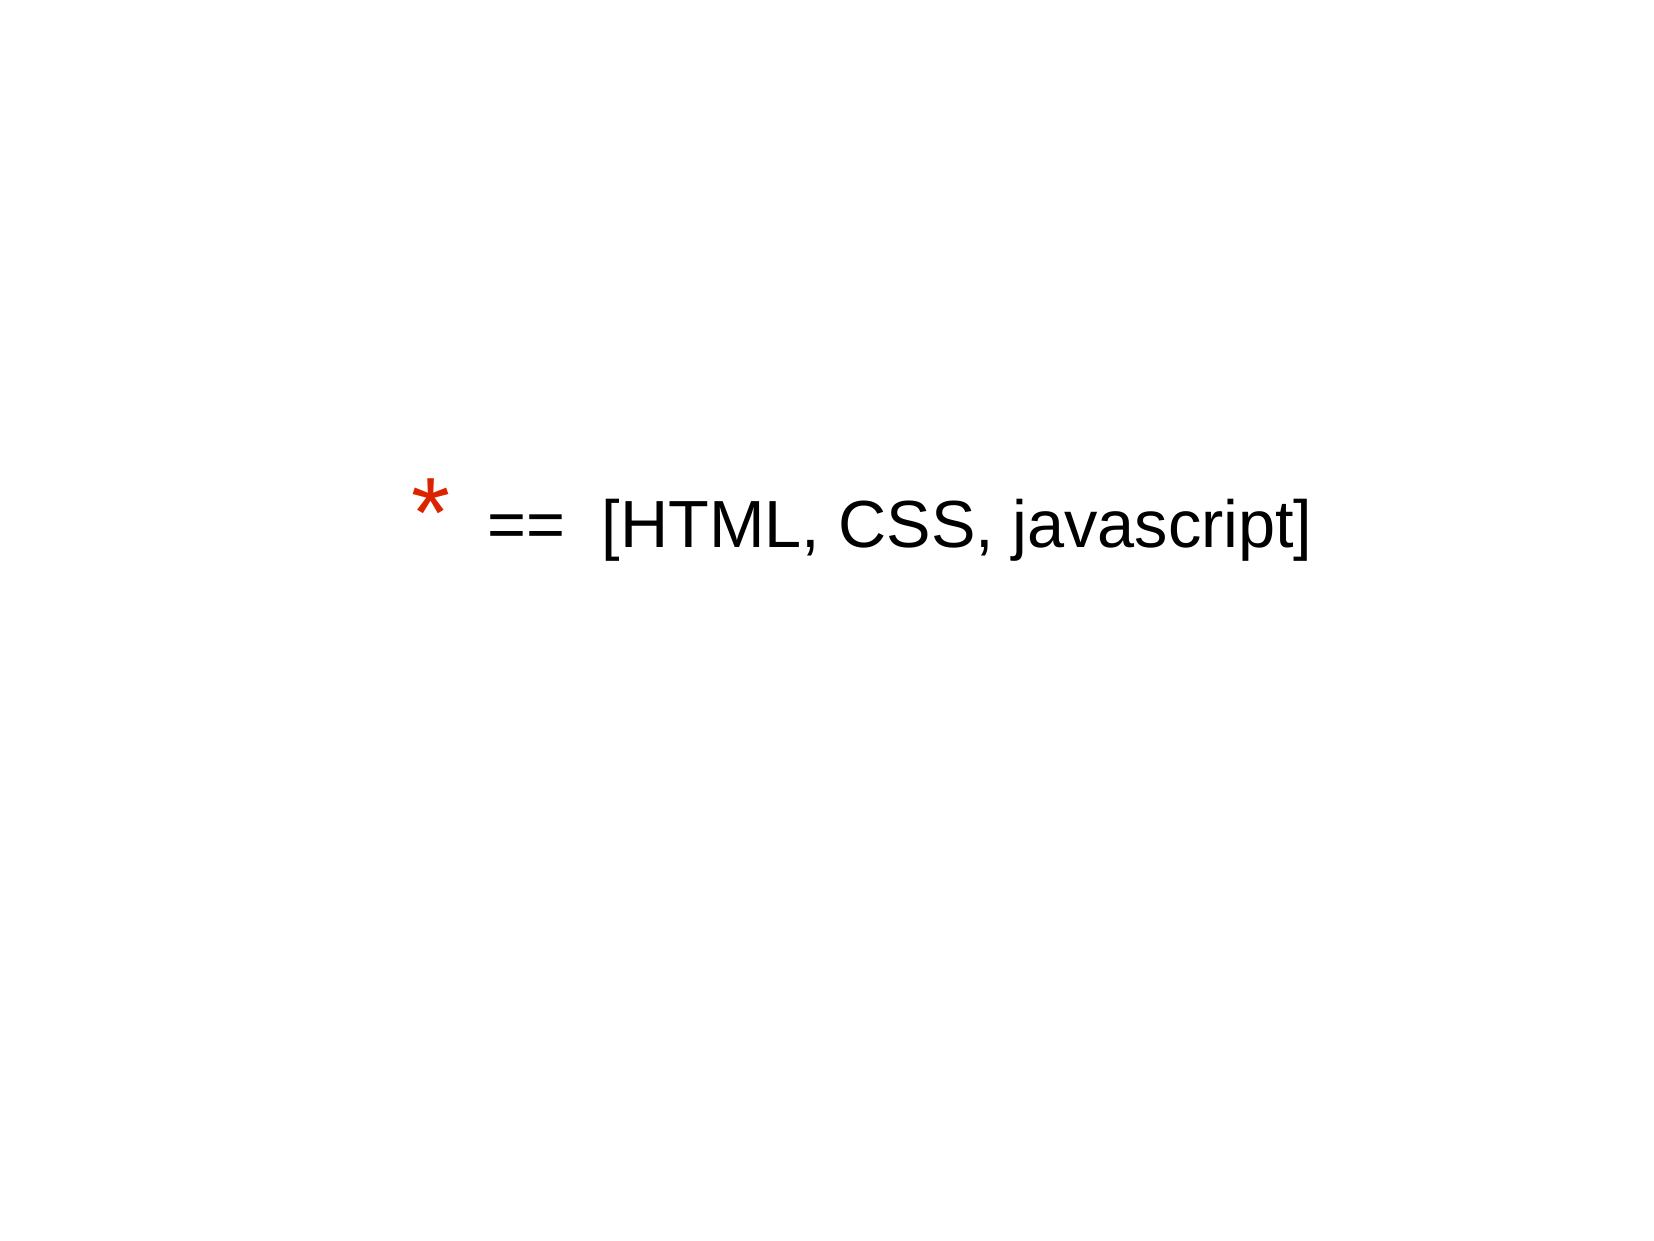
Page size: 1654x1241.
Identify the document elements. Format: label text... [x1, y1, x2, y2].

text_box * == [HTML, CSS, javascript] [375, 450, 1351, 589]
